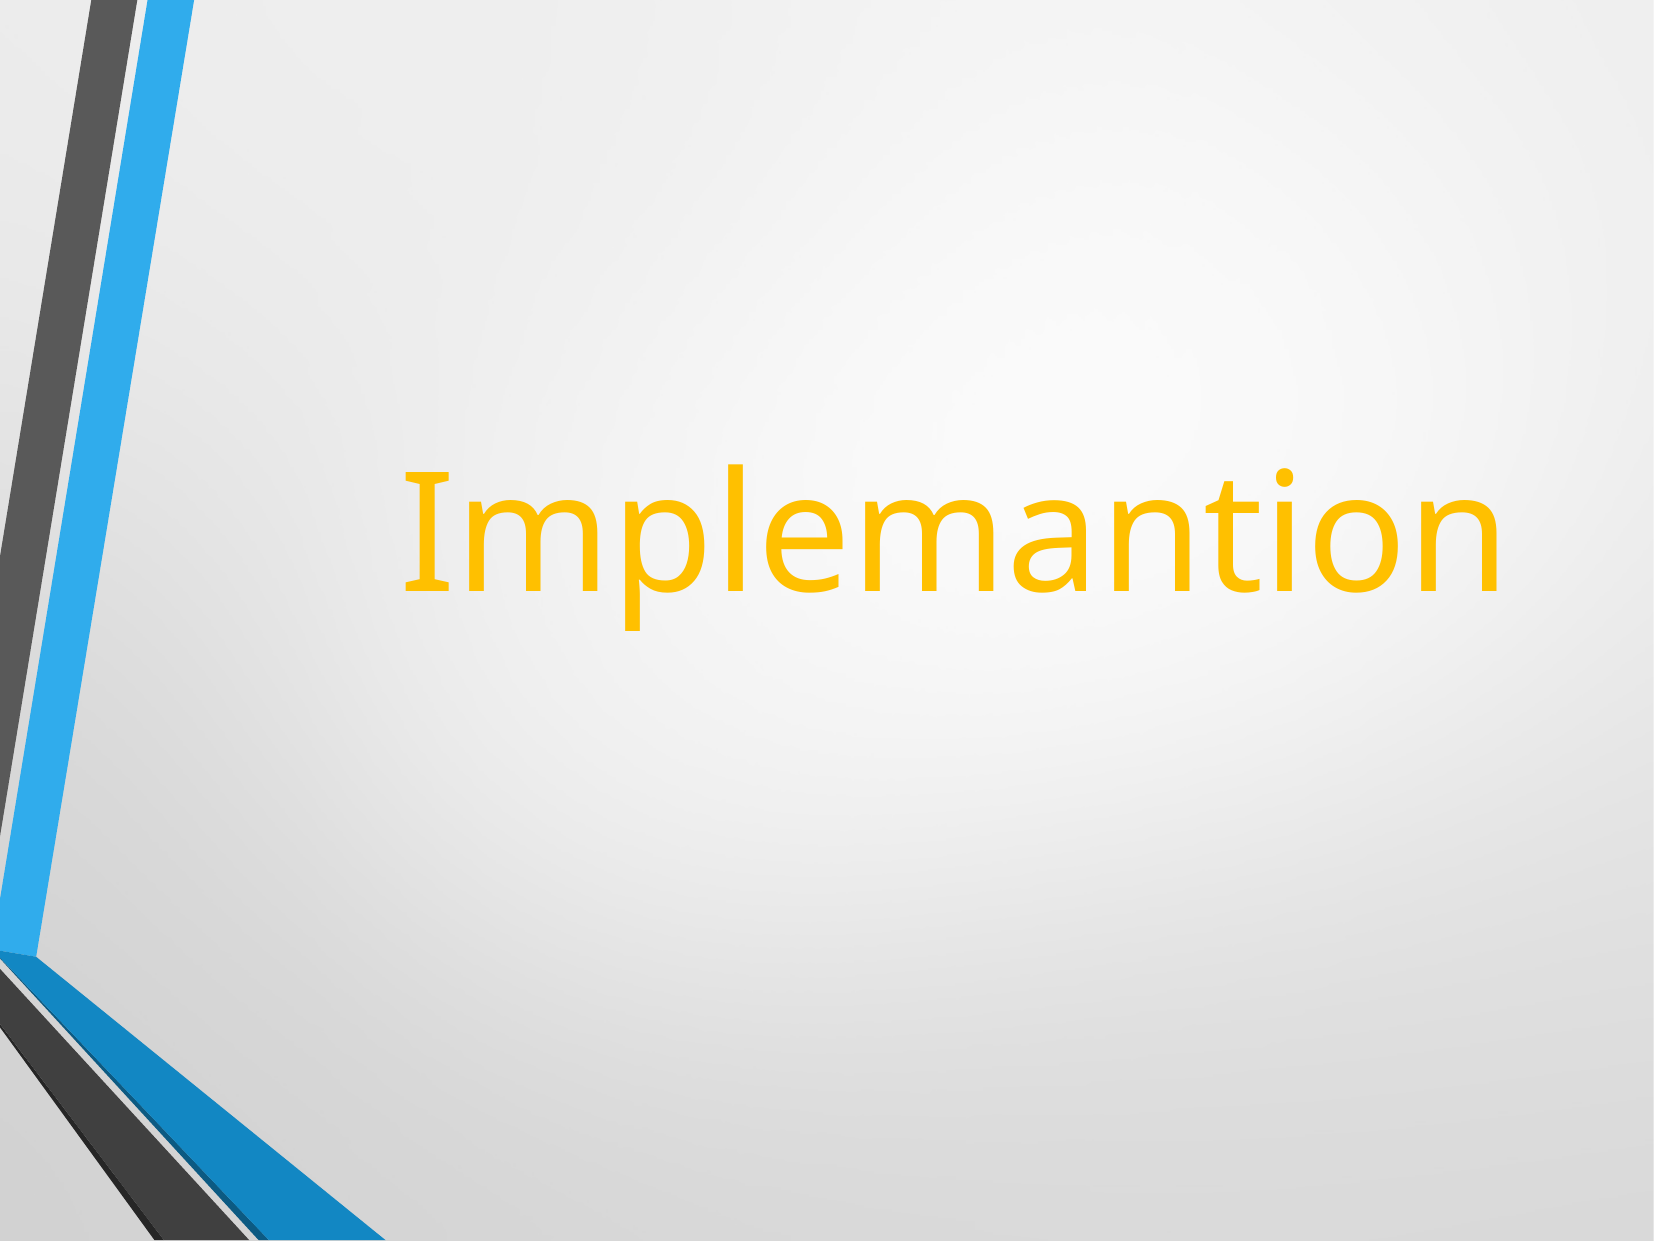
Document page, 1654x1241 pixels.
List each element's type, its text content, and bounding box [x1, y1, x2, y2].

text_box Implemantion [384, 418, 1526, 633]
